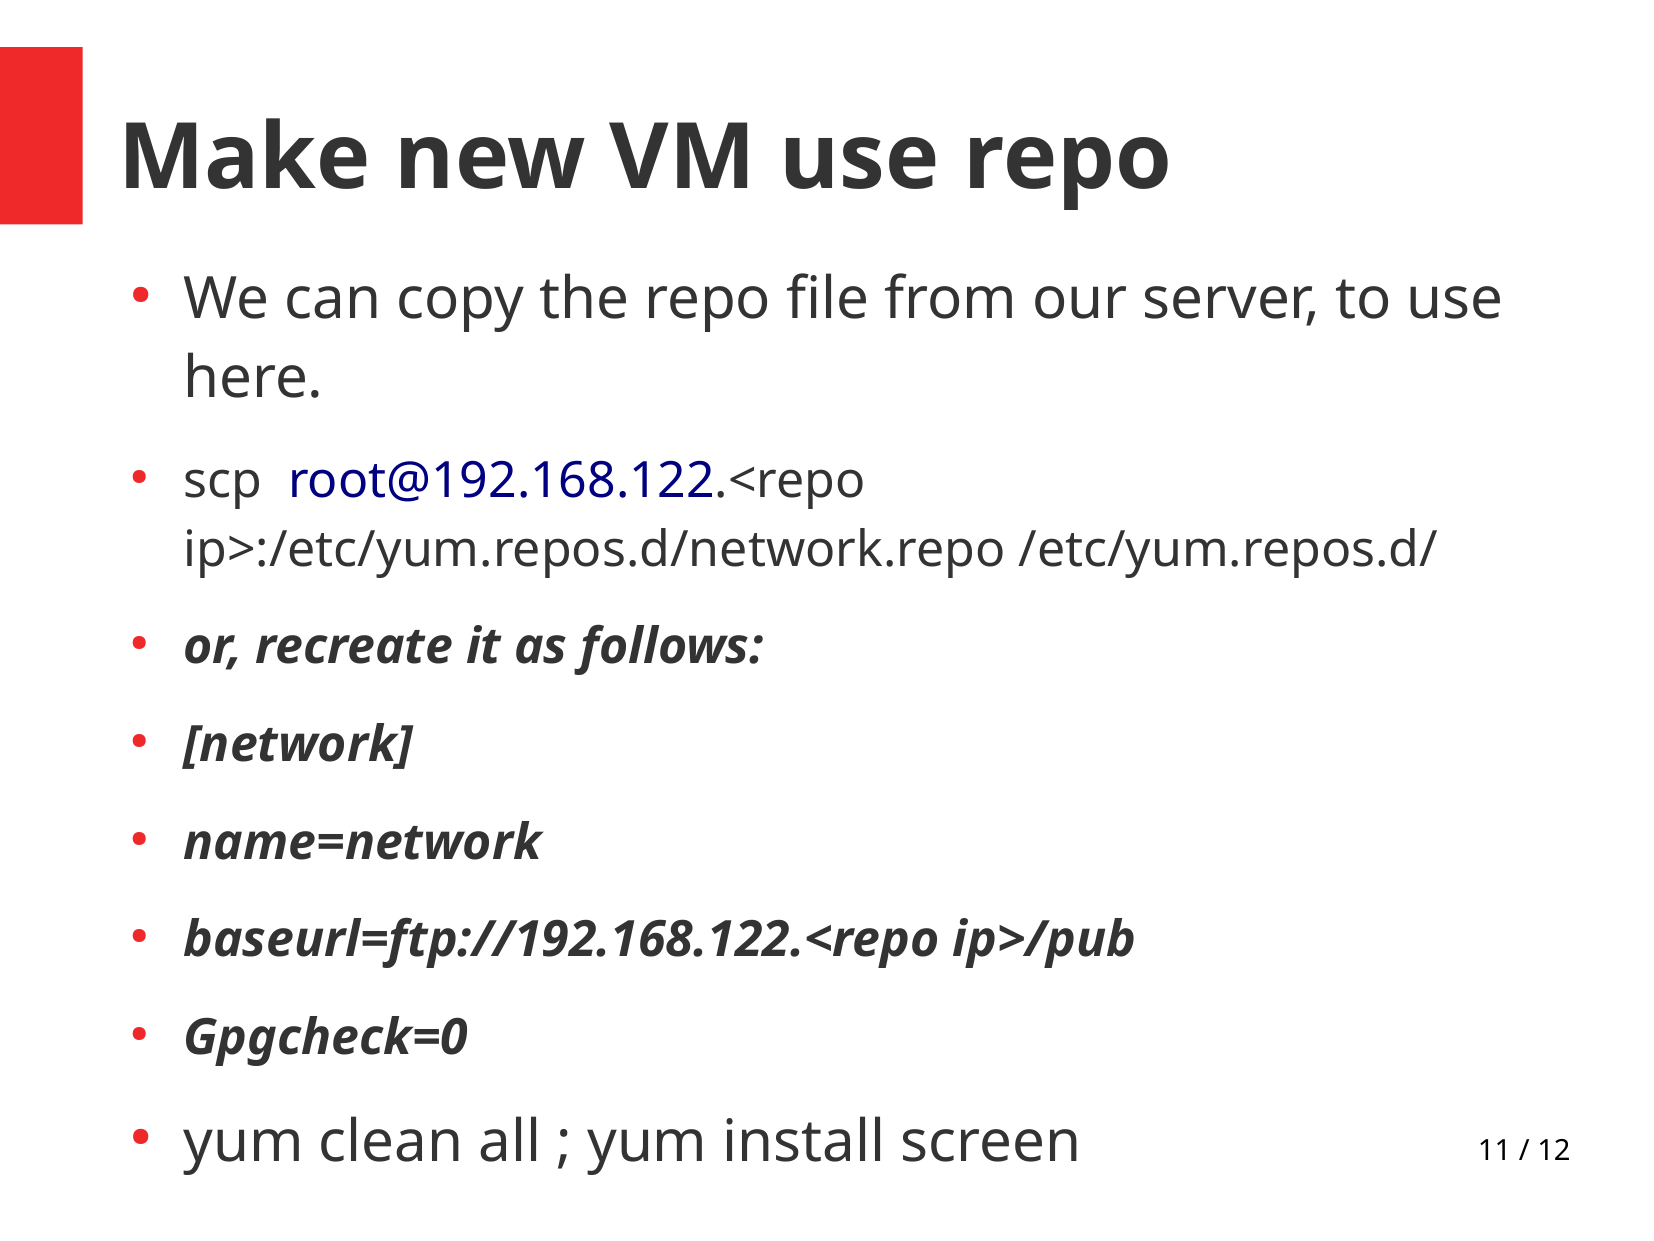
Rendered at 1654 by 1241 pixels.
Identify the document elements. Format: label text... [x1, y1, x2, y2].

list We can copy the repo file from our server, to use here. scp root@192.168.122.<repo ip>:/etc/yum.repos.d/network.repo /etc/yum.repos.d/ or, recreate it as follows: [network] name=network baseurl=ftp://192.168.122.<repo ip>/pub Gpgcheck=0 yum clean all ; yum install screen [112, 256, 1531, 1186]
title Make new VM use repo [118, 49, 1571, 257]
